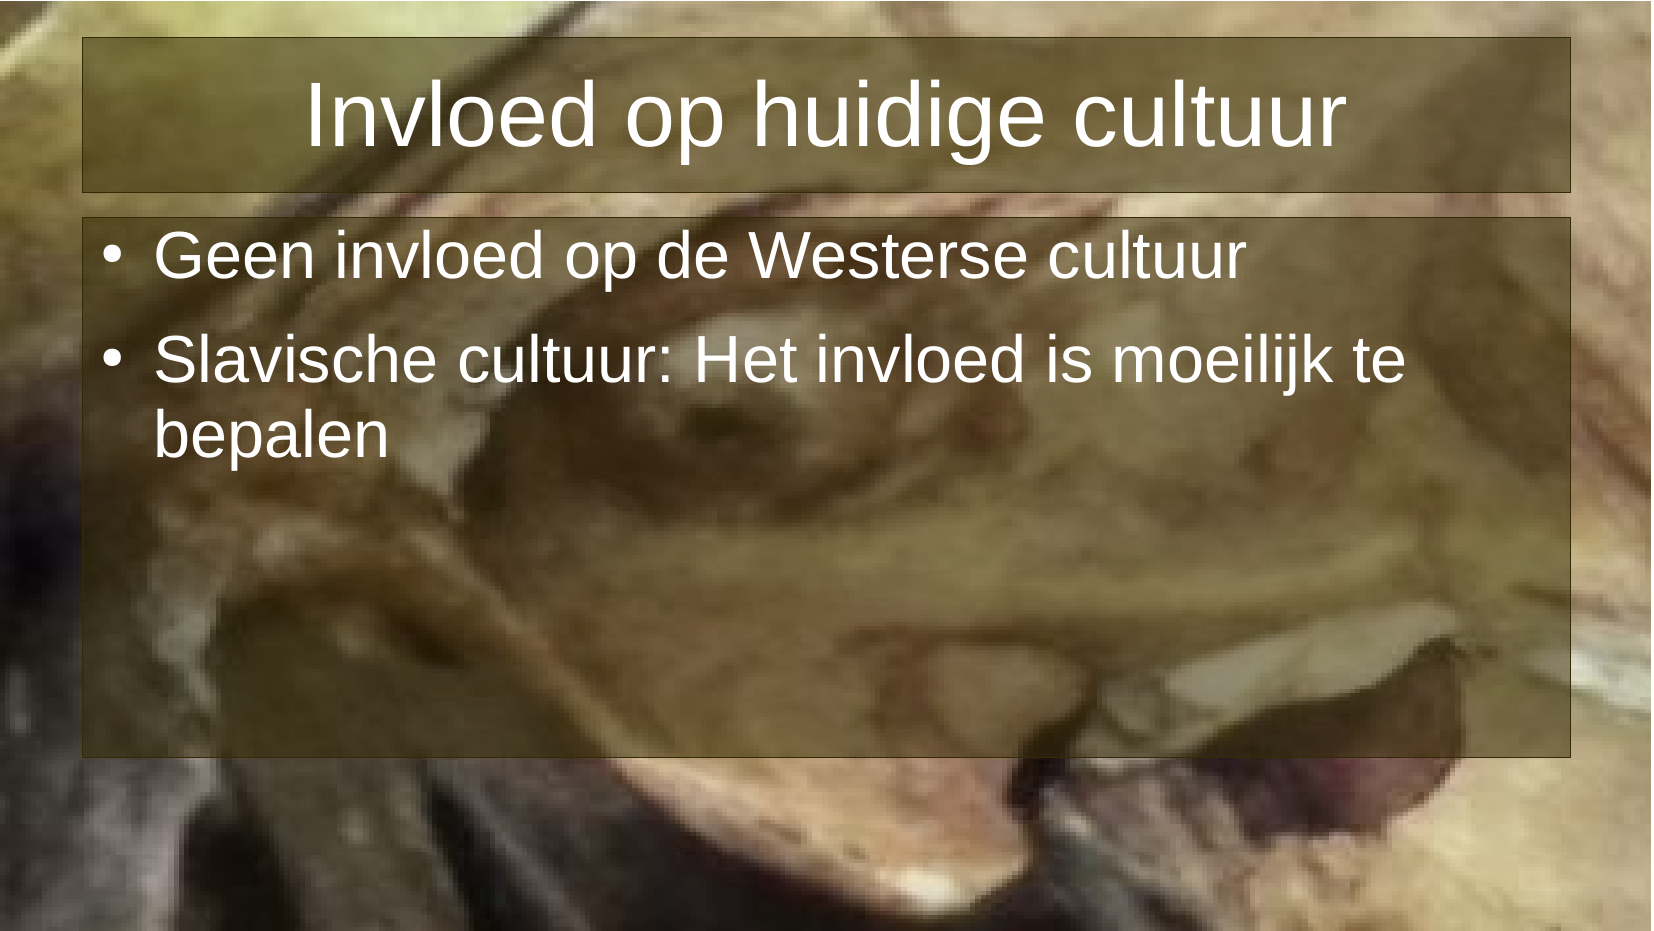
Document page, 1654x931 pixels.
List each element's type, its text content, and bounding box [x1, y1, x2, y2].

title Invloed op huidige cultuur [82, 37, 1571, 193]
picture [0, 1, 1651, 931]
list Geen invloed op de Westerse cultuur Slavische cultuur: Het invloed is moeilijk te bepalen [82, 217, 1571, 758]
